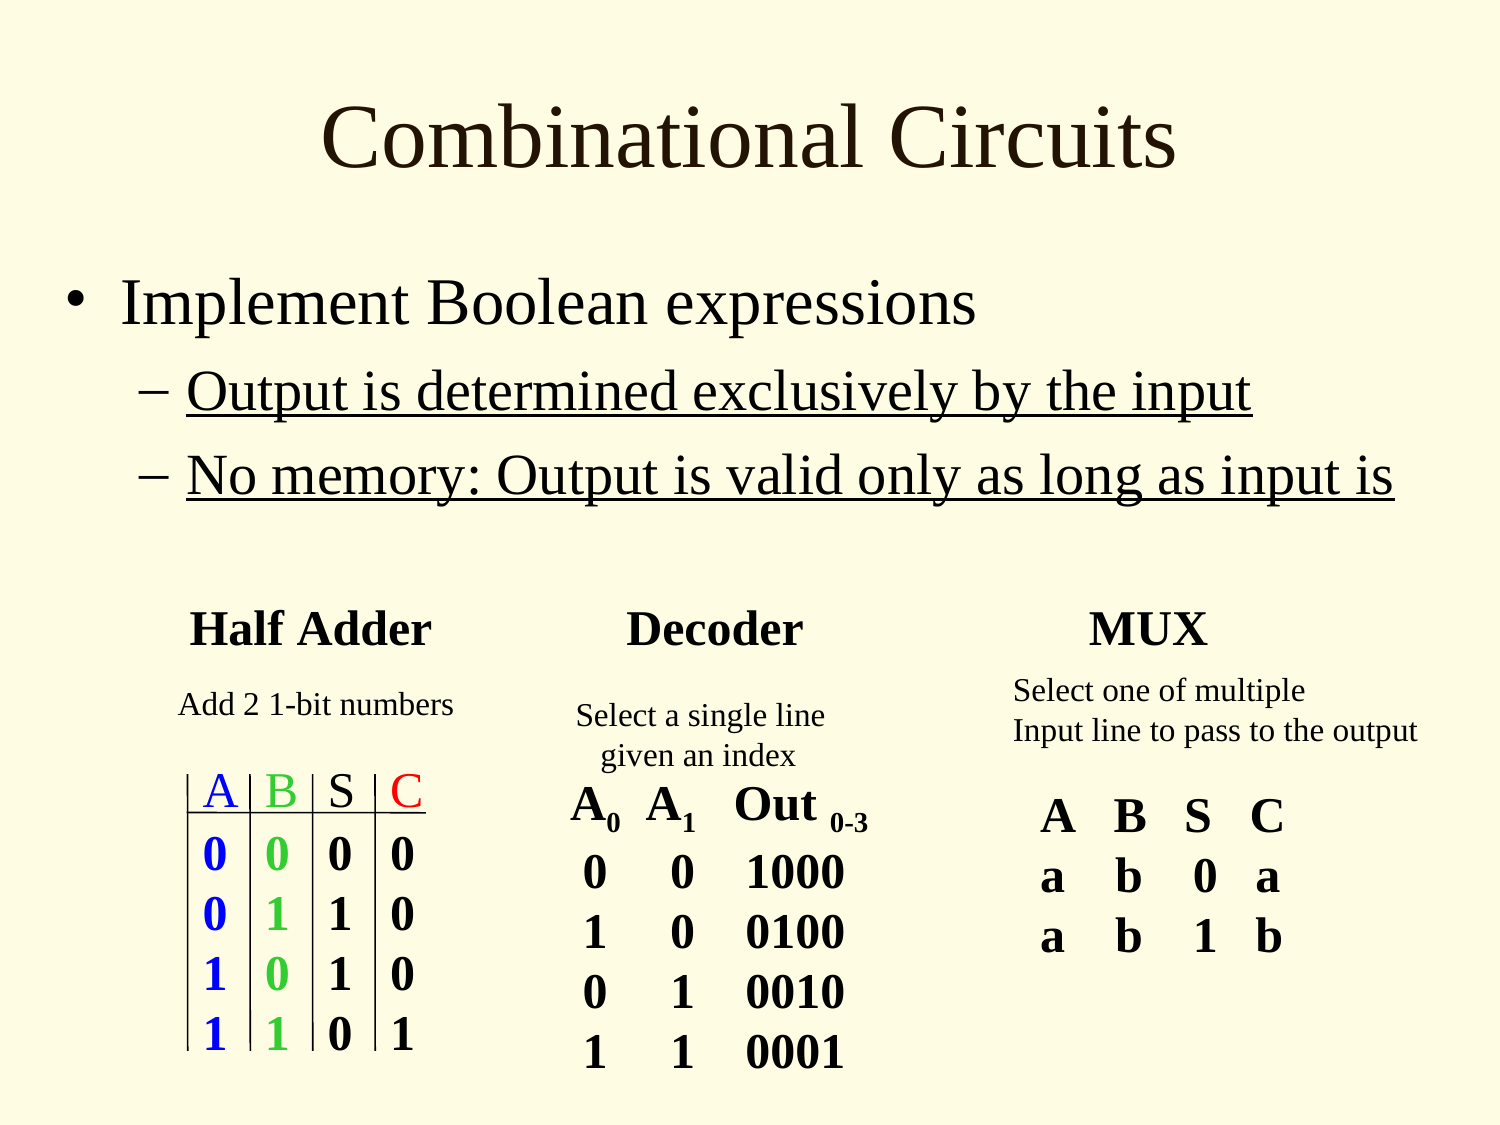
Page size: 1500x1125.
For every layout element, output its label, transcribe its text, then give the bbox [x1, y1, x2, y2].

text_box Decoder [611, 587, 819, 663]
text_box Select one of multiple Input line to pass to the output [998, 660, 1434, 756]
text_box A [187, 749, 250, 826]
list Implement Boolean expressions Output is determined exclusively by the input No memory: Output is valid only as long as input is [49, 249, 1425, 925]
text_box C [375, 749, 439, 826]
text_box 0 0 1 1 [187, 812, 243, 1068]
text_box 0 0 0 1 [375, 826, 430, 1068]
text_box Add 2 1-bit numbers [162, 674, 470, 731]
text_box Select a single line given an index [560, 685, 850, 762]
text_box S [312, 749, 371, 826]
text_box A0 A1 Out 0-3 0 0 1000 1 0 0100 0 1 0010 1 1 0001 [555, 762, 1034, 1087]
title Combinational Circuits [24, 37, 1476, 225]
text_box A B S C a b 0 a a b 1 b [1025, 774, 1308, 971]
text_box 0 1 1 0 [312, 826, 368, 1068]
text_box MUX [1074, 587, 1224, 660]
text_box B [250, 749, 312, 826]
text_box Half Adder [174, 587, 448, 663]
text_box 0 1 0 1 [250, 812, 305, 1068]
